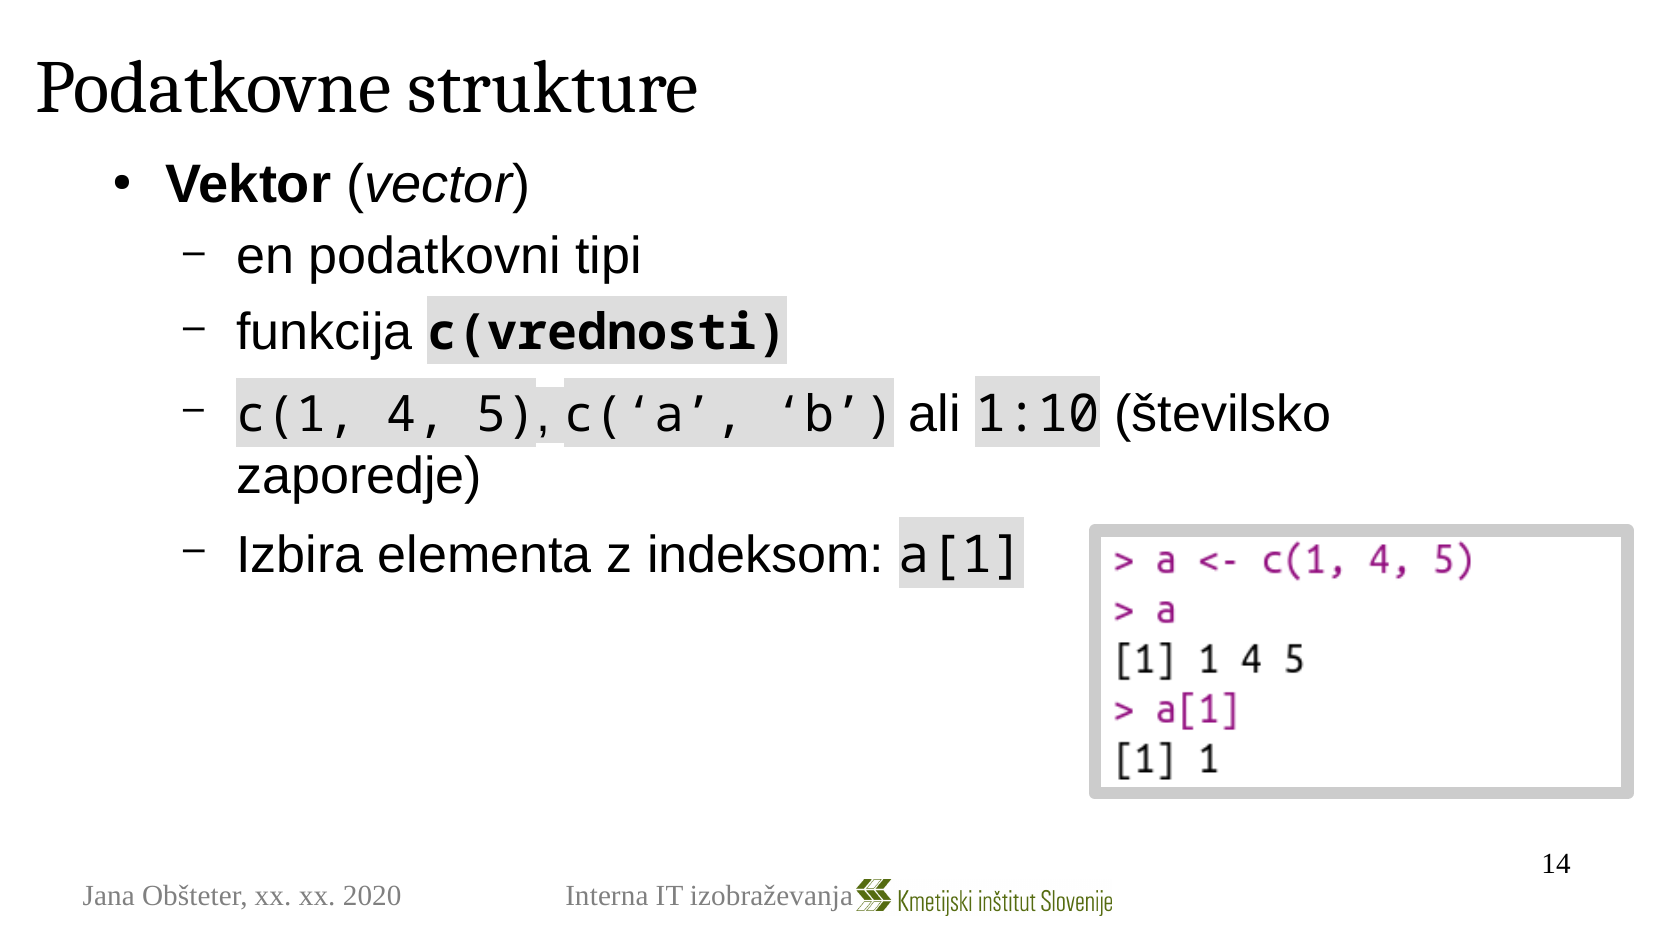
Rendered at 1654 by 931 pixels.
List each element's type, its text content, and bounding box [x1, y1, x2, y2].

list Vektor (vector) en podatkovni tipi funkcija c(vrednosti) c(1, 4, 5), c(‘a’, ‘b’) ali 1:10 (številsko zaporedje) Izbira elementa z indeksom: a[1] [94, 153, 1583, 758]
picture [856, 879, 1112, 916]
title Podatkovne strukture [35, 21, 1524, 154]
picture [1101, 536, 1622, 787]
